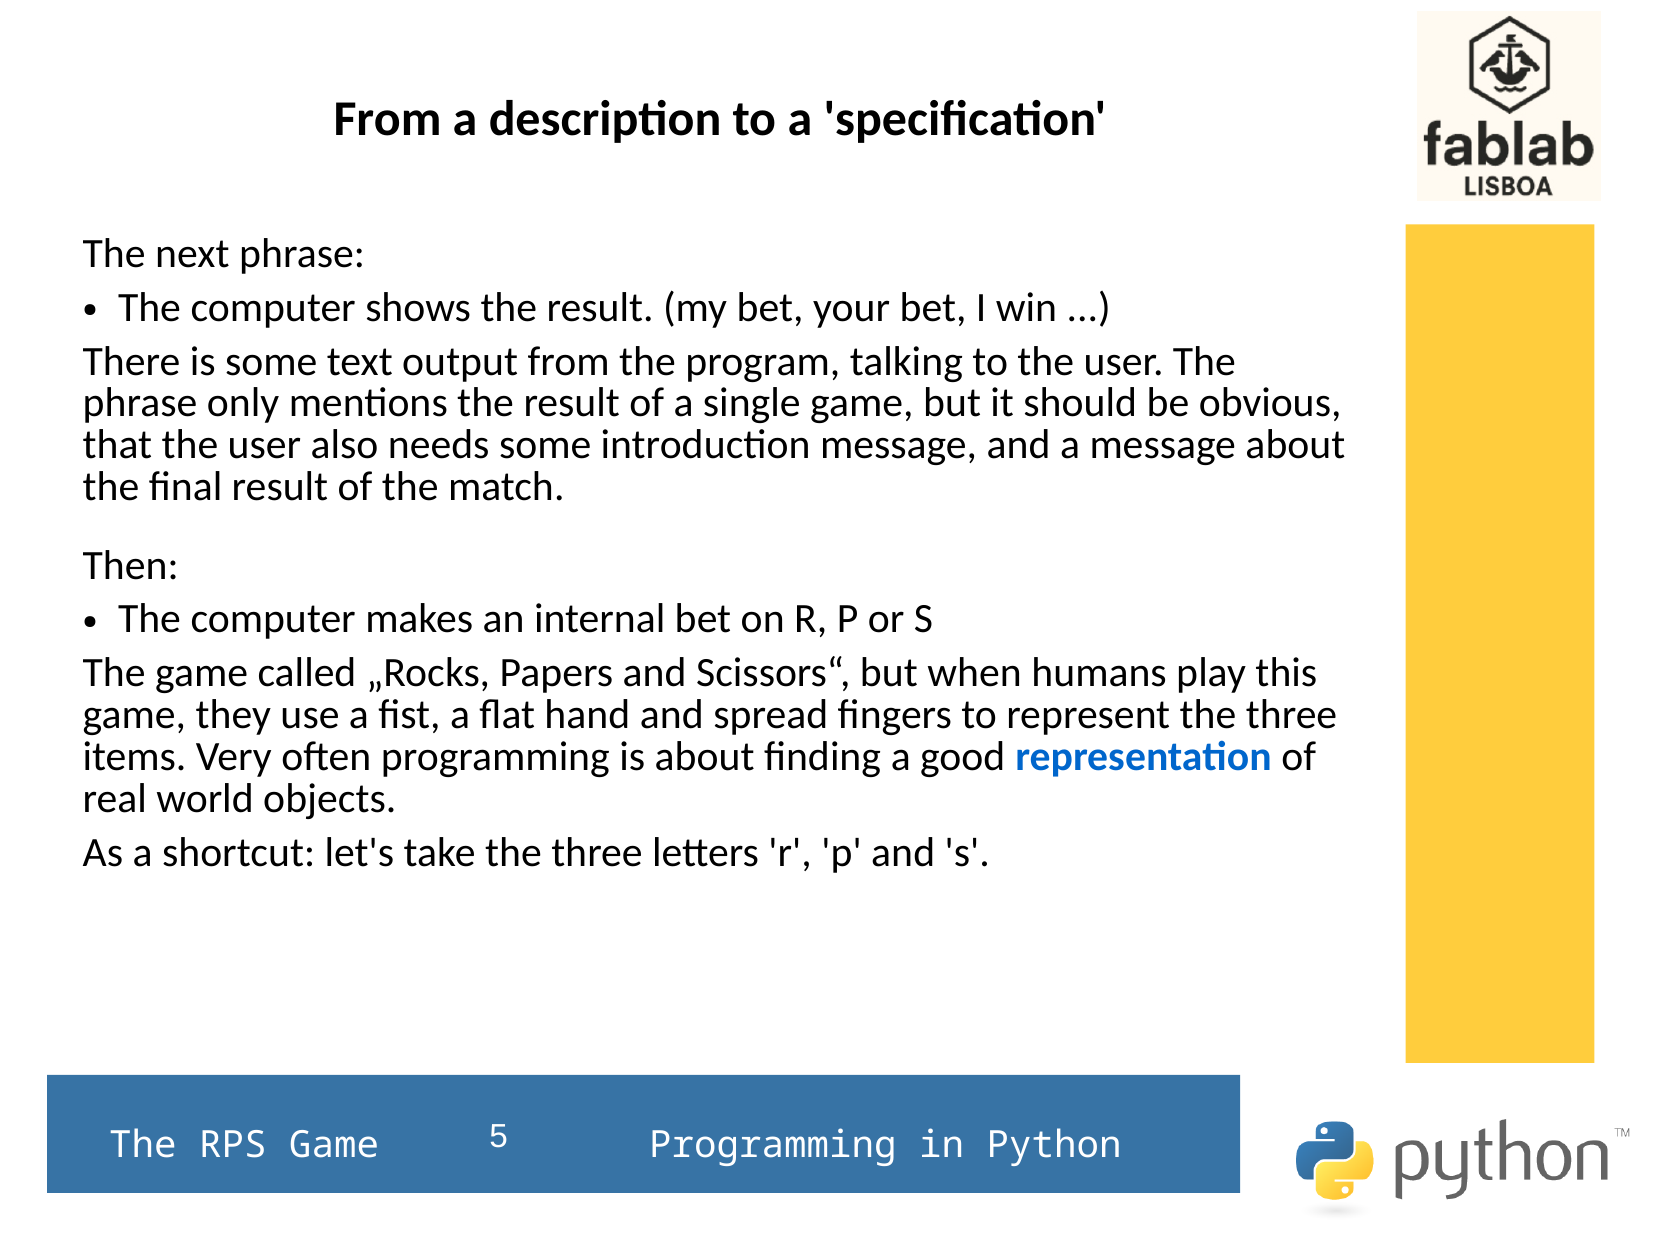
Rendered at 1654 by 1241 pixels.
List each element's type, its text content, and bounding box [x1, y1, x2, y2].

picture [1417, 11, 1601, 201]
picture [1240, 1098, 1654, 1241]
text_box [1405, 224, 1595, 1063]
text_box The RPS Game Programming in Python [94, 1110, 1182, 1213]
title From a description to a 'specification' [82, 49, 1358, 198]
text_box [47, 1074, 1241, 1193]
subtitle The next phrase: The computer shows the result. (my bet, your bet, I win ...) There is some text output from the program, talking to the user. The phrase only mentions the result of a single game, but it should be obvious, that the user also needs some introduction message, and a message about the final result of the match. Then: The computer makes an internal bet on R, P or S The game called „Rocks, Papers and Scissors“, but when humans play this game, they use a fist, a flat hand and spread fingers to represent the three items. Very often programming is about finding a good representation of real world objects. As a shortcut: let's take the three letters 'r', 'p' and 's'. [82, 236, 1359, 1034]
